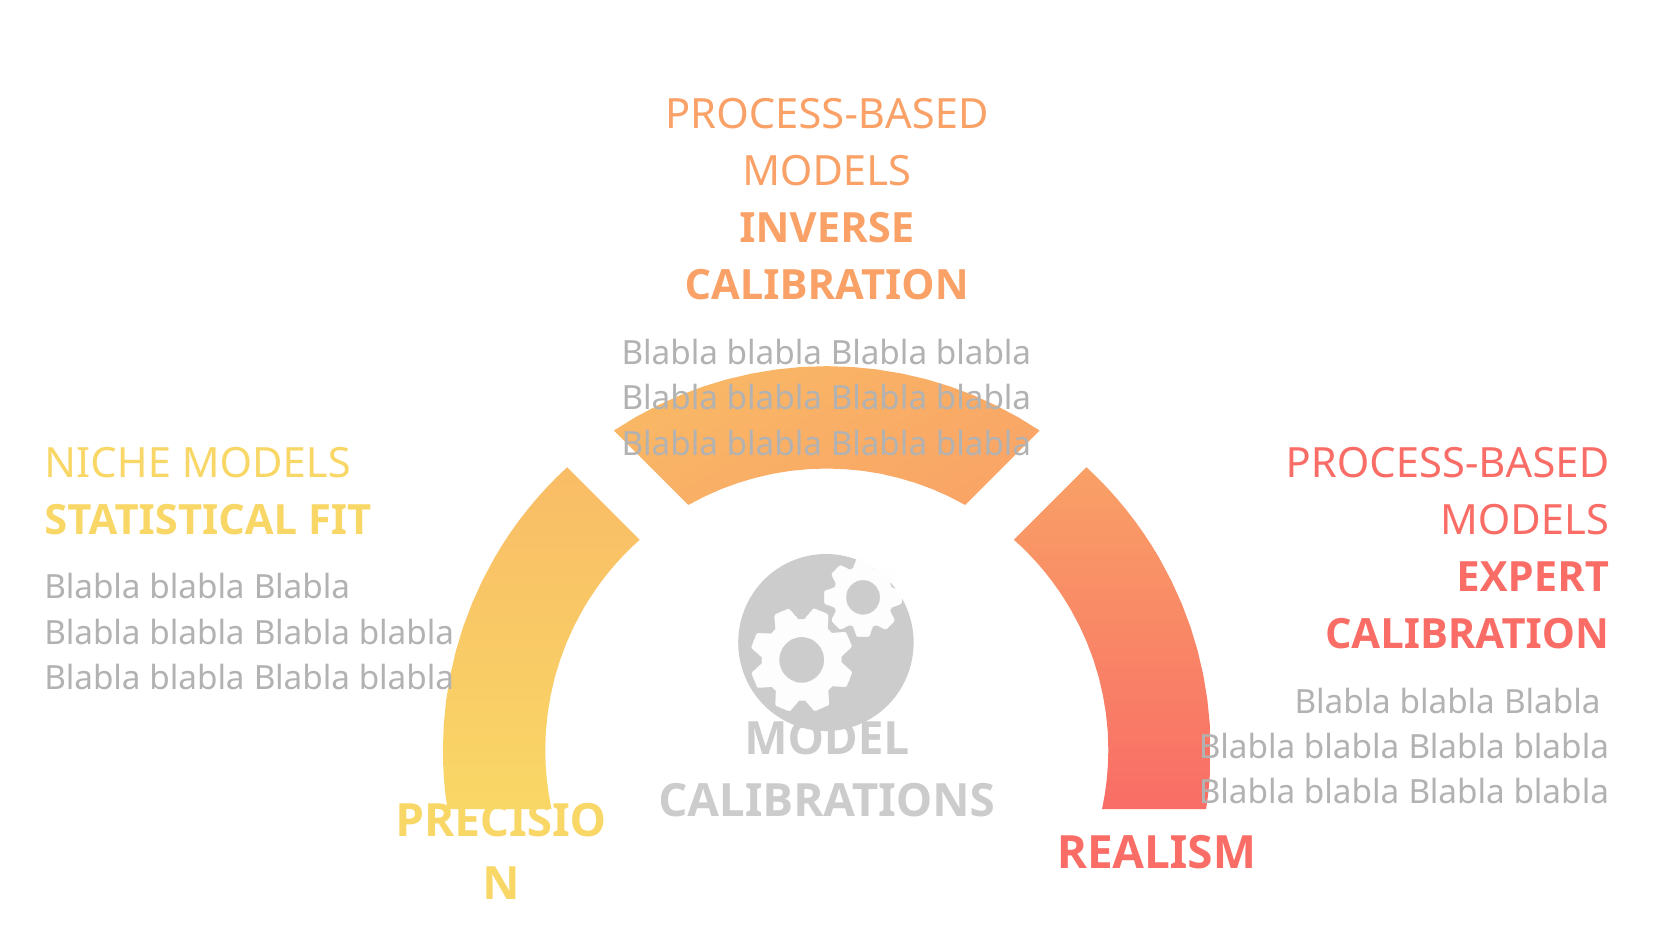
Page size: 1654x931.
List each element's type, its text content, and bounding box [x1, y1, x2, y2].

text_box [989, 402, 997, 407]
text_box [1204, 747, 1211, 755]
text_box [1013, 467, 1211, 810]
text_box Realism [1023, 820, 1290, 880]
text_box [442, 467, 640, 810]
text_box [969, 400, 977, 407]
text_box [1204, 792, 1209, 800]
picture [834, 727, 847, 736]
text_box MODEL CALIBRATIONS [590, 738, 1063, 798]
text_box [1204, 737, 1211, 744]
text_box [1017, 446, 1025, 453]
text_box [627, 434, 637, 441]
text_box Precision [368, 820, 634, 880]
text_box [656, 402, 664, 407]
text_box [1204, 782, 1210, 789]
picture [797, 727, 813, 736]
text_box [627, 444, 638, 452]
text_box [613, 366, 1040, 505]
text_box Niche models Statistical fit Blabla blabla Blabla Blabla blabla Blabla blabla Blabla blabla Blabla blabla [29, 425, 473, 728]
text_box Process-based MoDELS Inverse calibration Blabla blabla Blabla blabla Blabla blabla Blabla blabla Blabla blabla Blabla blabla [590, 76, 1063, 343]
text_box Process-based models Expert calibration Blabla blabla Blabla Blabla blabla Blabla blabla Blabla blabla Blabla blabla [1181, 425, 1625, 728]
text_box [676, 394, 686, 407]
picture [738, 546, 918, 736]
